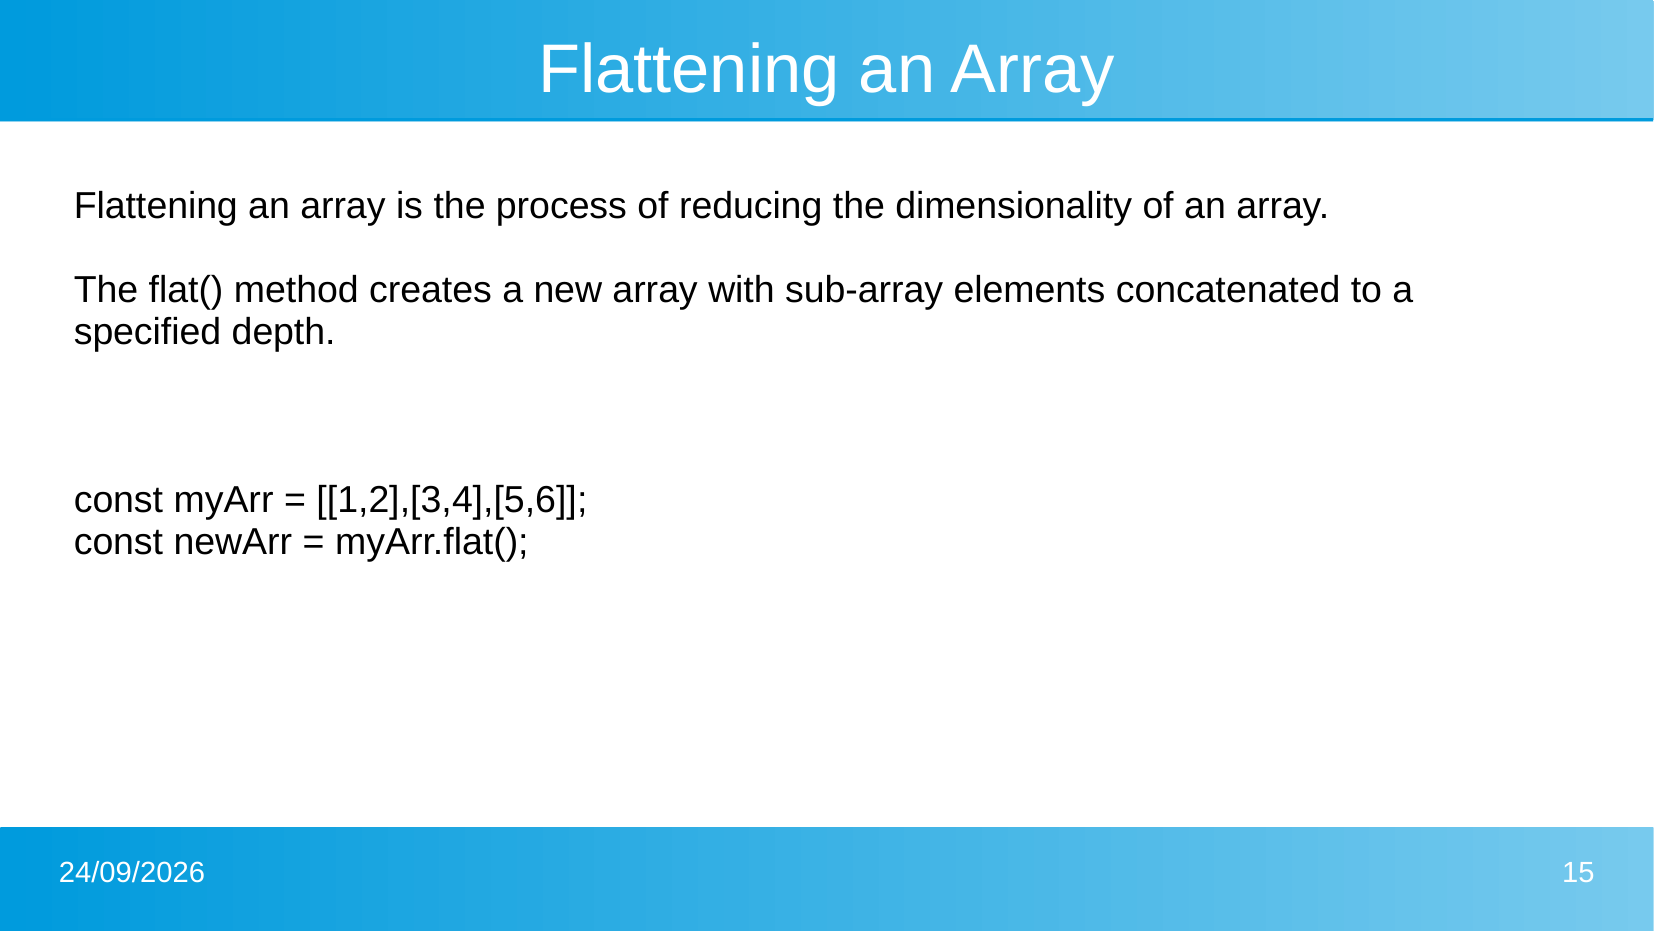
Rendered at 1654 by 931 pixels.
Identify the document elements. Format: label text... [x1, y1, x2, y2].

title Flattening an Array [59, 29, 1595, 108]
text_box Flattening an array is the process of reducing the dimensionality of an array. The flat() method creates a new array with sub-array elements concatenated to a specified depth. const myArr = [[1,2],[3,4],[5,6]]; const newArr = myArr.flat(); [59, 177, 1565, 570]
